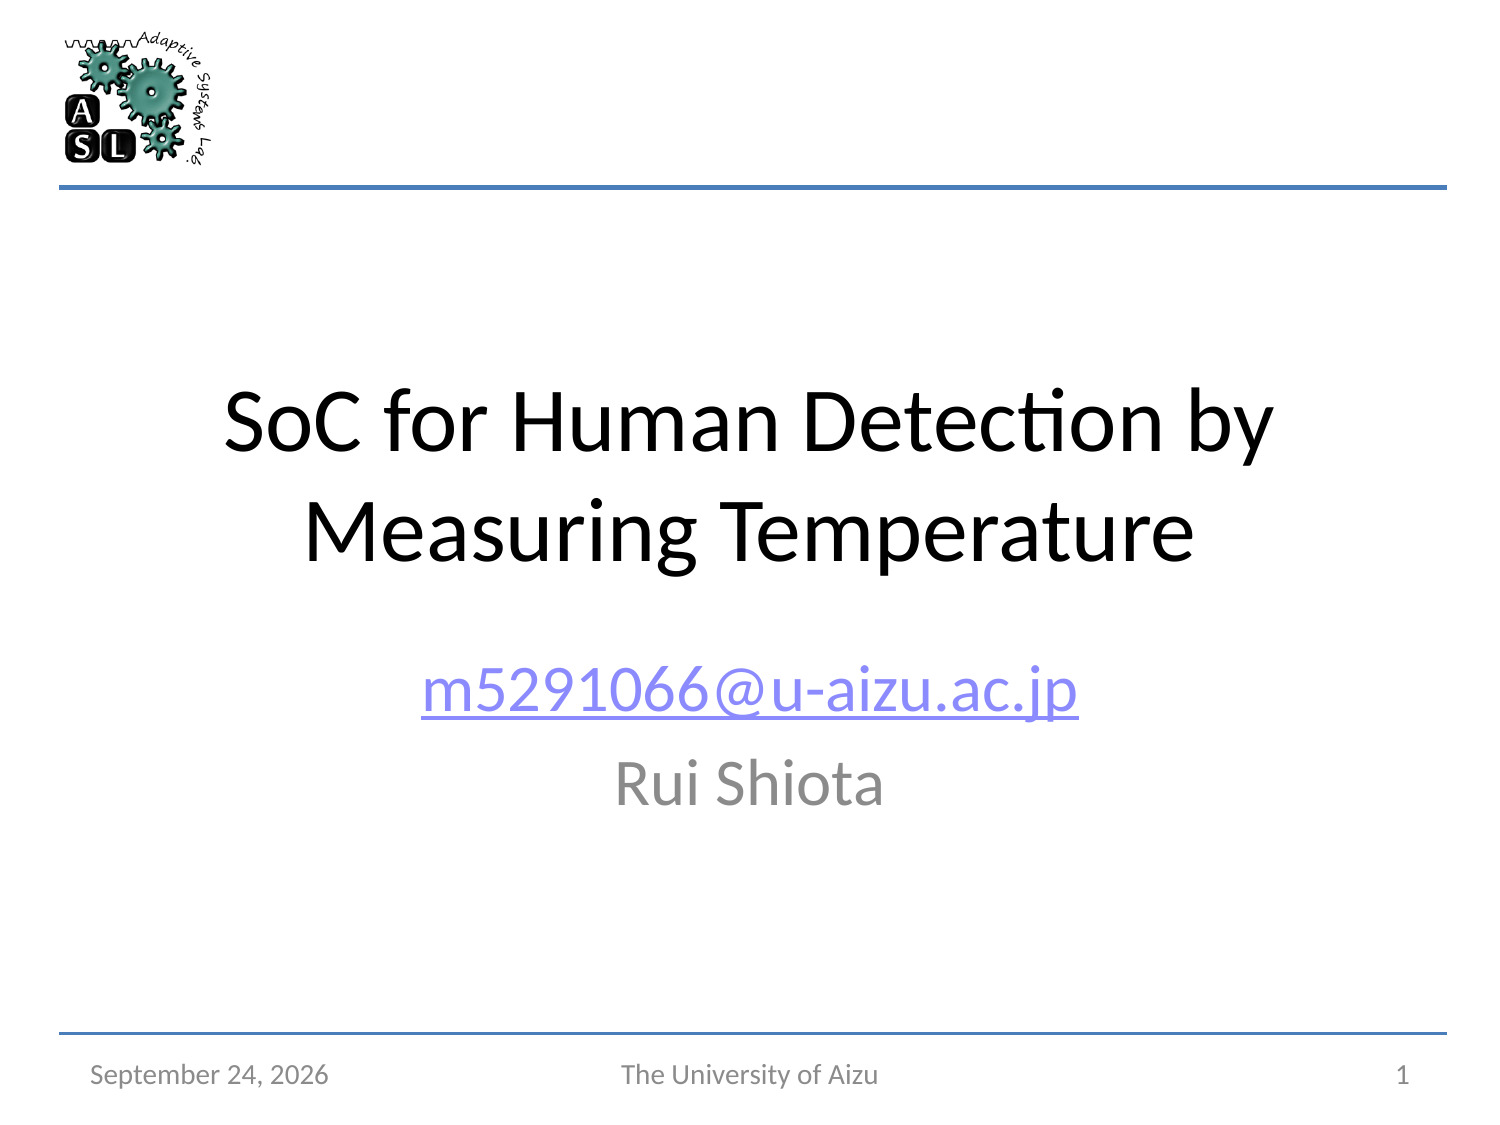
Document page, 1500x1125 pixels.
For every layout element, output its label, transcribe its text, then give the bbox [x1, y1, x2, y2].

slide_number <番号> [1074, 1042, 1425, 1103]
footer The University of Aizu [512, 1042, 988, 1103]
picture [58, 30, 211, 169]
subtitle m5291066@u-aizu.ac.jp Rui Shiota [225, 637, 1275, 925]
slide_number May 13, 2025 [75, 1042, 425, 1103]
title SoC for Human Detection by Measuring Temperature [112, 349, 1388, 591]
